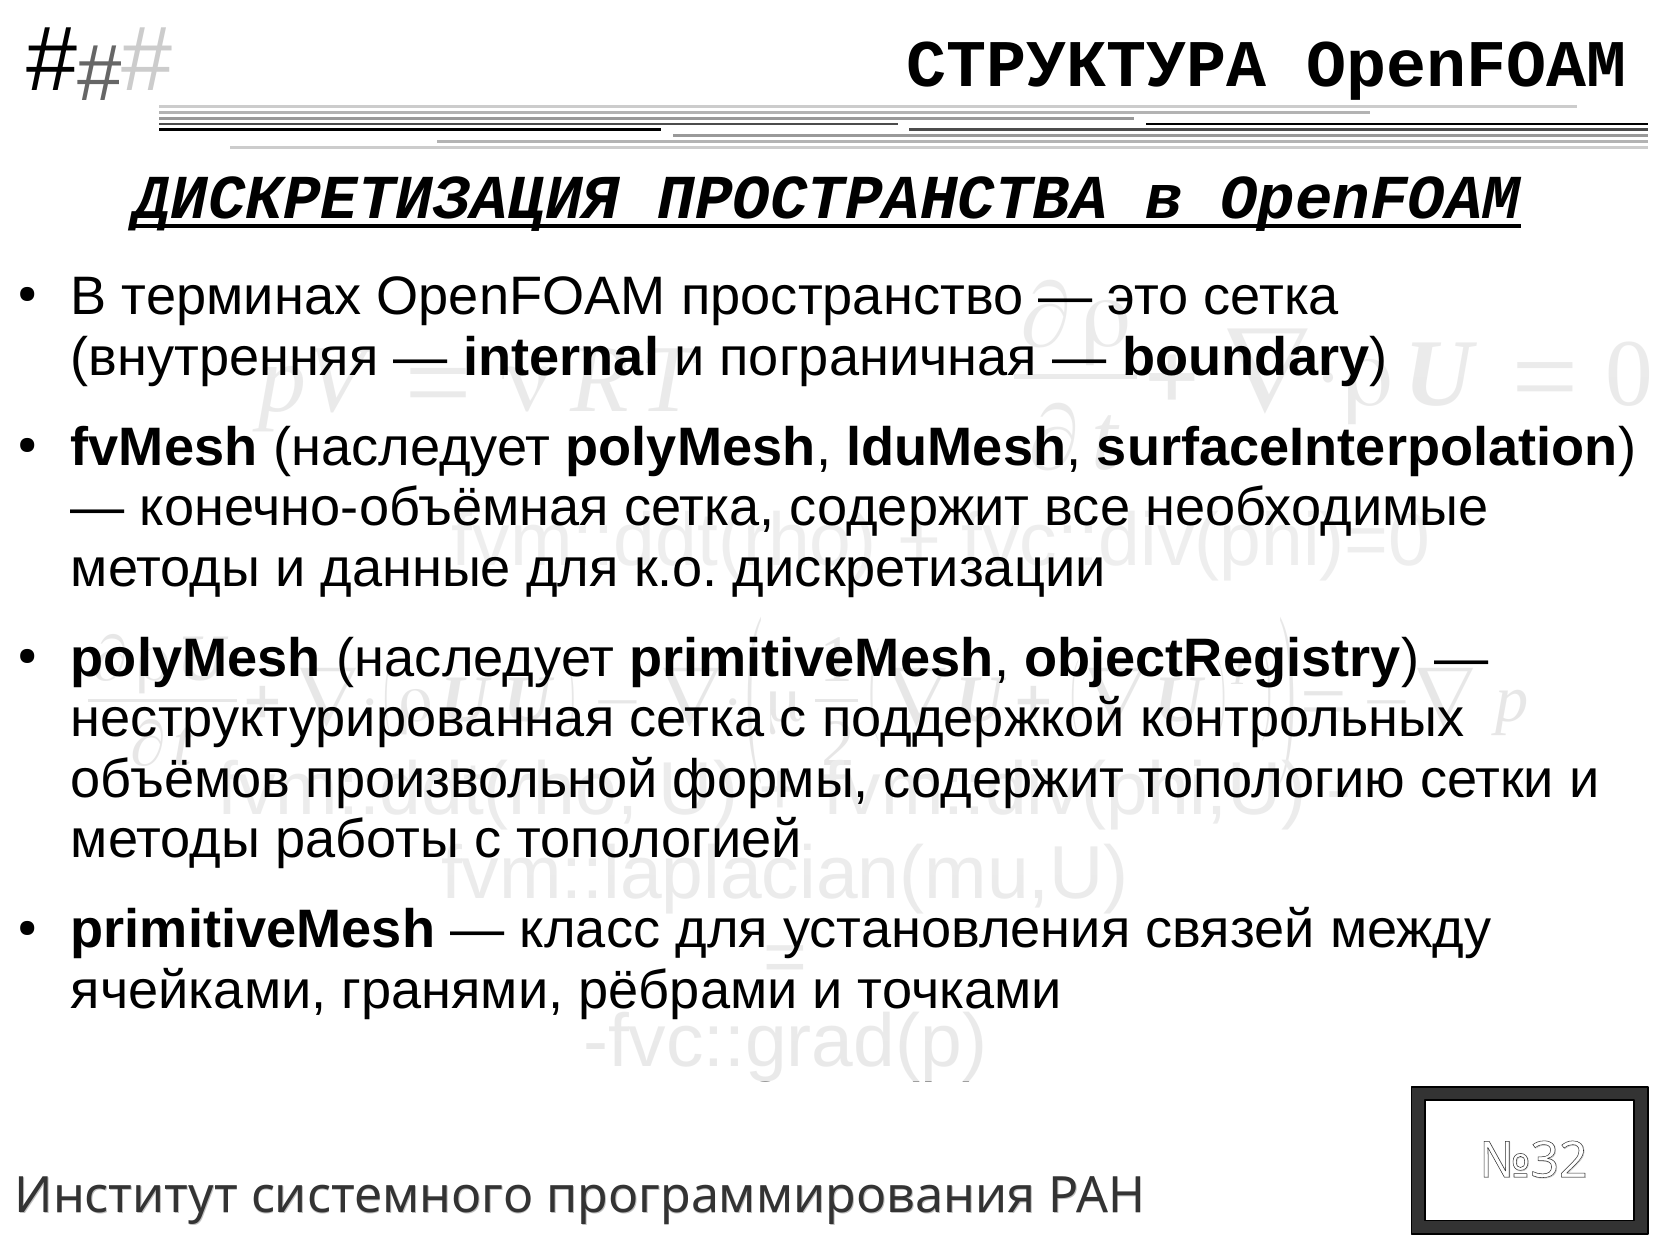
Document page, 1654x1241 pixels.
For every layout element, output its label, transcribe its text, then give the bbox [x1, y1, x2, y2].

title ДИСКРЕТИЗАЦИЯ ПРОСТРАНСТВА в OpenFOAM [0, 147, 1654, 257]
list В терминах OpenFOAM пространство — это сетка (внутренняя — internal и пограничная — boundary) fvMesh (наследует polyMesh, lduMesh, surfaceInterpolation) — конечно-объёмная сетка, содержит все необходимые методы и данные для к.о. дискретизации polyMesh (наследует primitiveMesh, objectRegistry) — неструктурированная сетка с поддержкой контрольных объёмов произвольной формы, содержит топологию сетки и методы работы с топологией primitiveMesh — класс для установления связей между ячейками, гранями, рёбрами и точками [0, 265, 1654, 1134]
